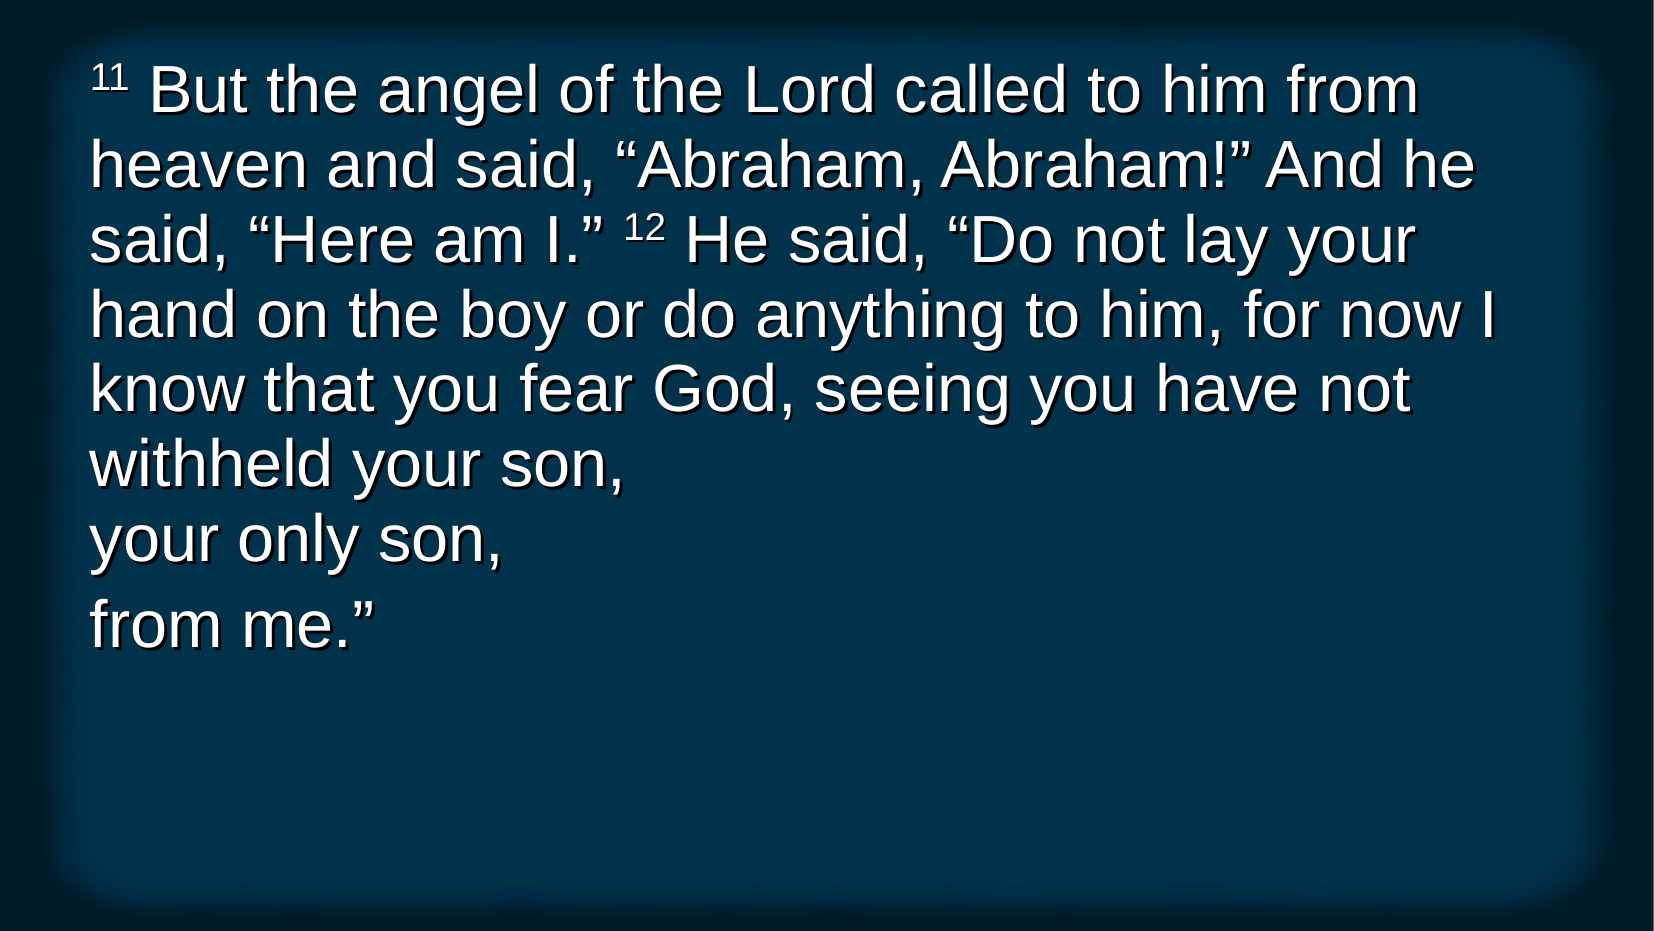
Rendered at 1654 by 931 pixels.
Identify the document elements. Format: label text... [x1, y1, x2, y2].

text_box 11 But the angel of the Lord called to him from heaven and said, “Abraham, Abraham!” And he said, “Here am I.” 12 He said, “Do not lay your hand on the boy or do anything to him, for now I know that you fear God, seeing you have not withheld your son, your only son, from me.” [75, 45, 1591, 672]
picture [0, 0, 1654, 931]
